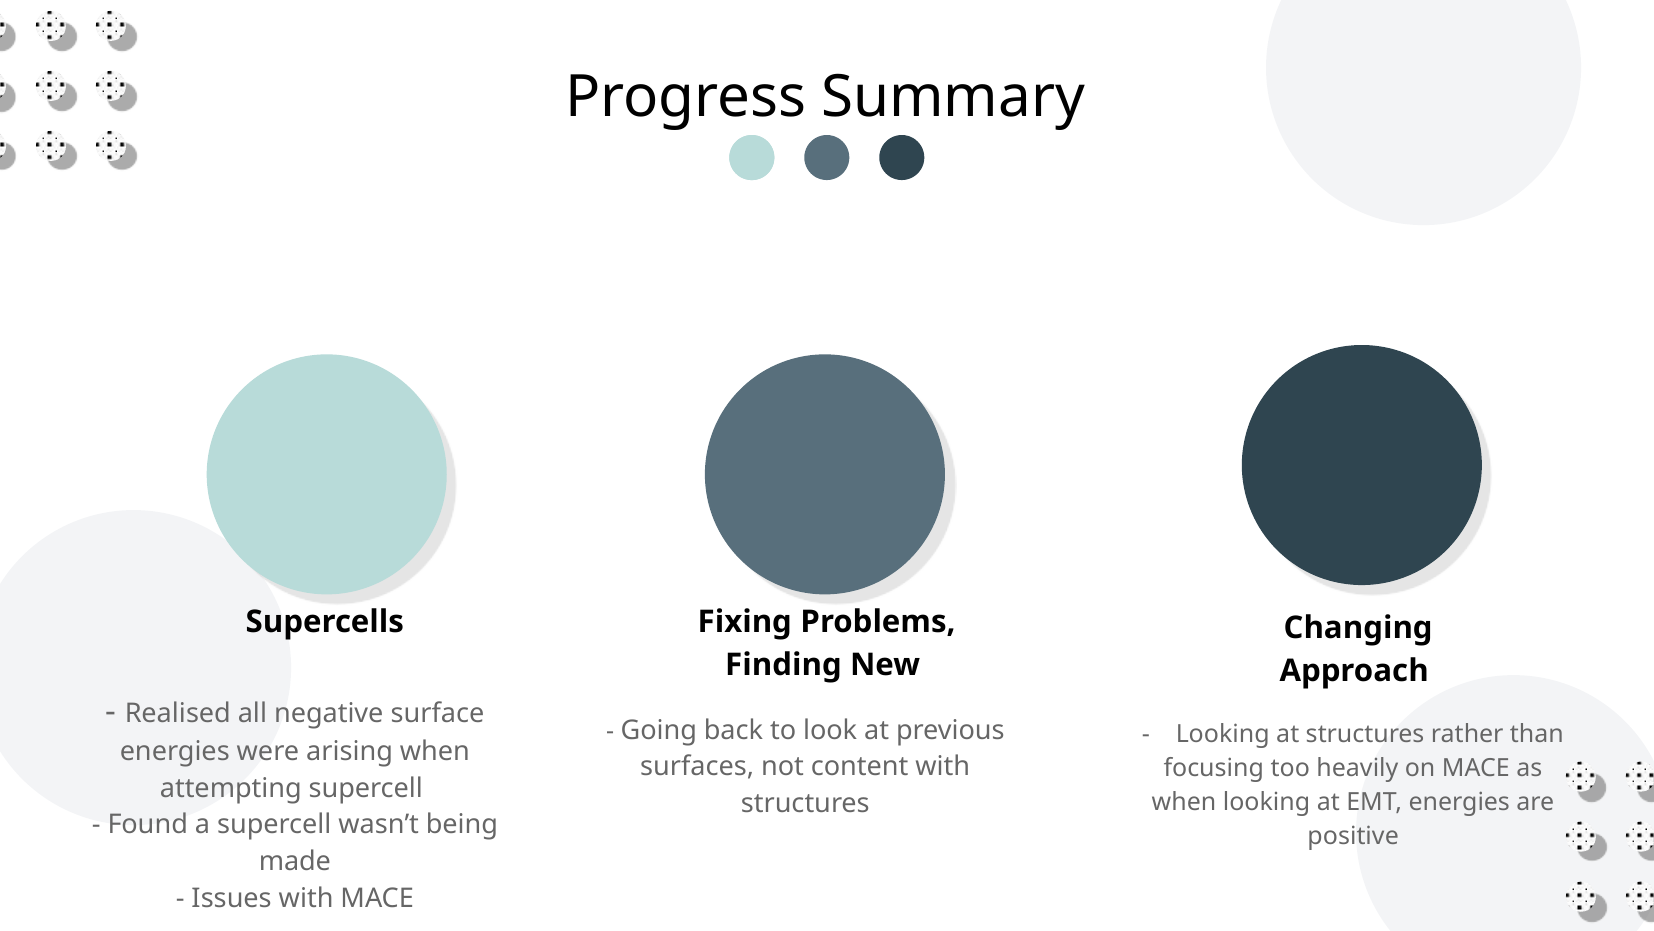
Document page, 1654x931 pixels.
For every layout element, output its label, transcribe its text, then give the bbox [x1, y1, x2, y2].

picture [0, 133, 7, 159]
picture [95, 70, 126, 101]
picture [0, 74, 6, 99]
picture [1625, 881, 1654, 912]
text_box - Going back to look at previous surfaces, not content with structures [577, 703, 1034, 931]
picture [1585, 762, 1596, 792]
text_box [704, 354, 945, 591]
picture [35, 130, 67, 161]
text_box [879, 135, 925, 181]
text_box Progress Summary [420, 46, 1231, 141]
text_box Fixing Problems, Finding New [679, 591, 975, 709]
picture [95, 130, 127, 161]
picture [1585, 882, 1596, 912]
text_box [804, 135, 850, 181]
text_box Changing Approach [1210, 597, 1506, 715]
picture [1625, 761, 1654, 792]
text_box [1241, 345, 1482, 586]
picture [0, 13, 6, 38]
text_box - Realised all negative surface energies were arising when attempting supercell - Found a supercell wasn’t being made - Issues with MACE [59, 679, 531, 931]
text_box [729, 135, 775, 181]
picture [95, 10, 126, 41]
picture [1625, 821, 1654, 852]
text_box Supercells [177, 591, 473, 679]
text_box [206, 354, 447, 595]
text_box - Looking at structures rather than focusing too heavily on MACE as when looking at EMT, energies are positive [1122, 708, 1585, 931]
picture [35, 10, 66, 41]
picture [35, 70, 66, 101]
picture [1585, 822, 1596, 852]
